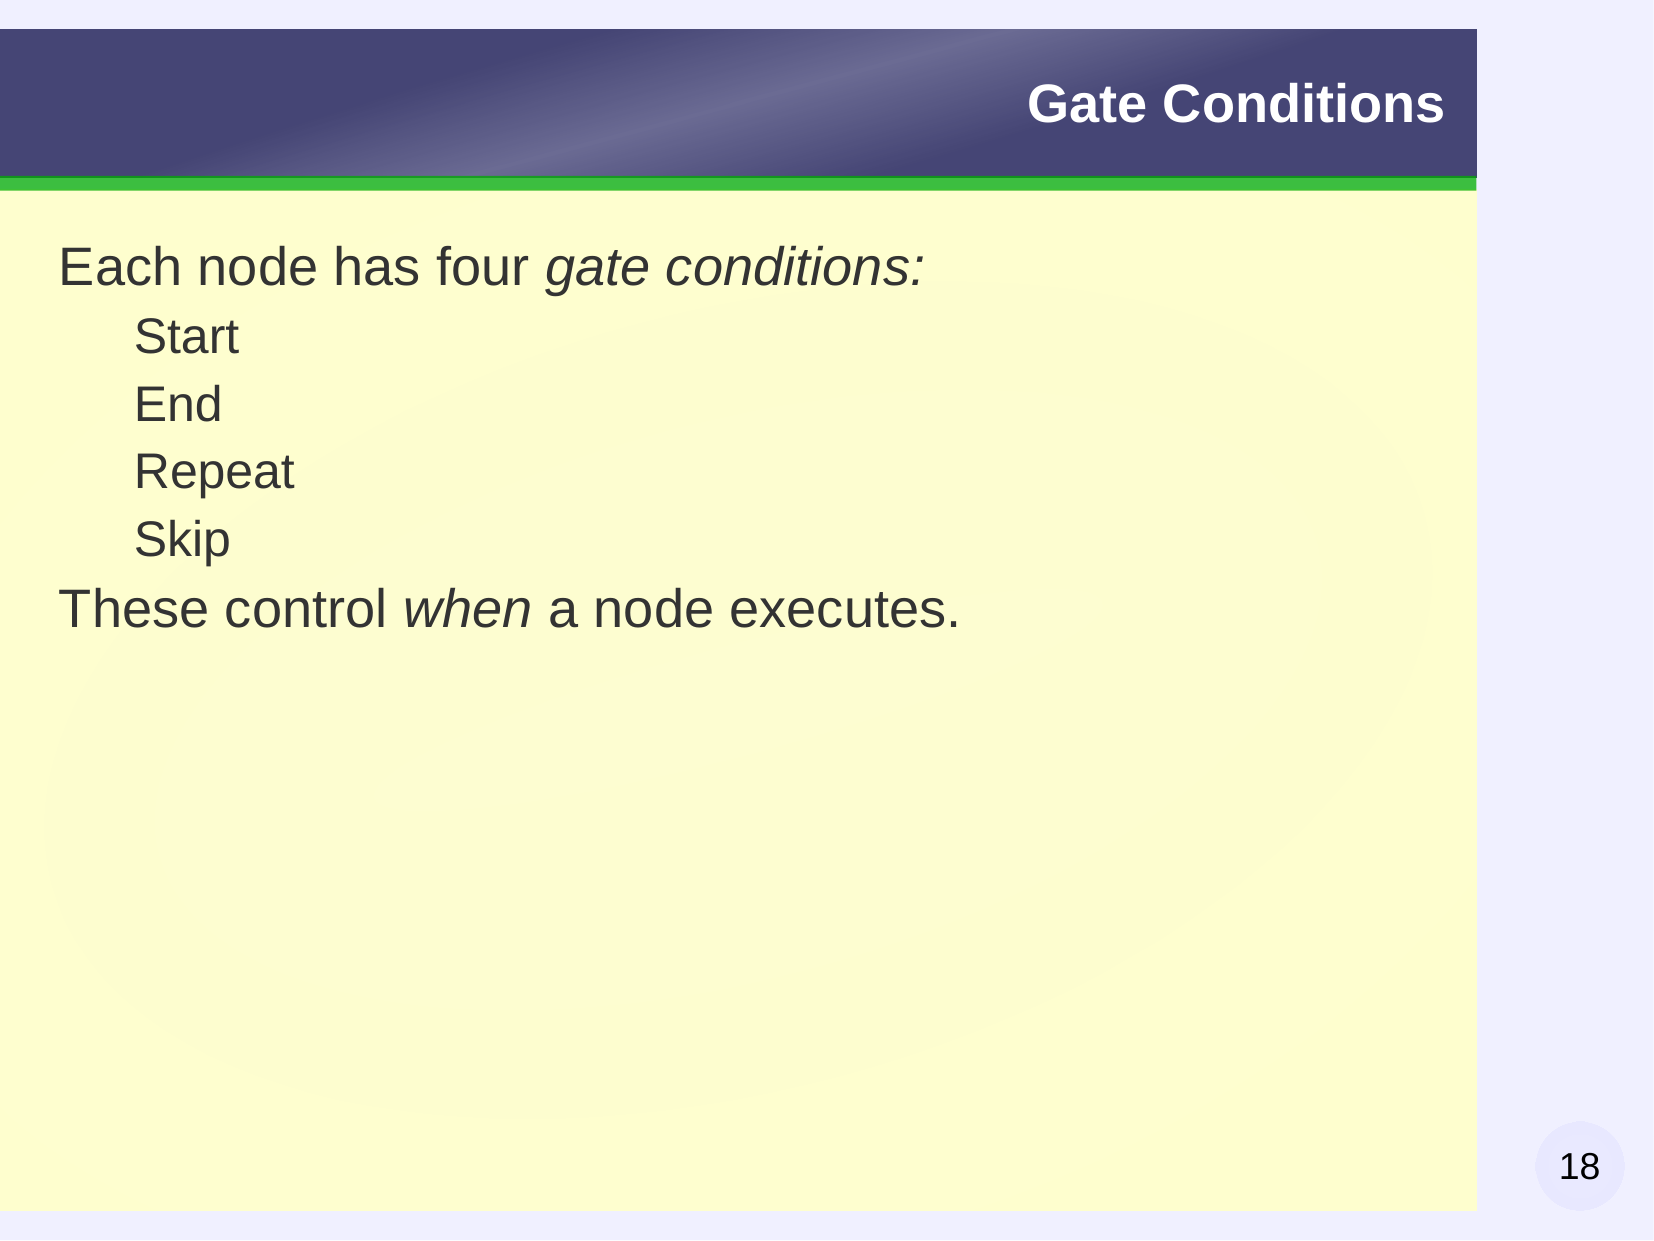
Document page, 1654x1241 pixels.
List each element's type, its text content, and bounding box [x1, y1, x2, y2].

title Gate Conditions [29, 59, 1447, 148]
list Each node has four gate conditions: Start End Repeat Skip These control when a node executes. [59, 236, 1418, 1182]
